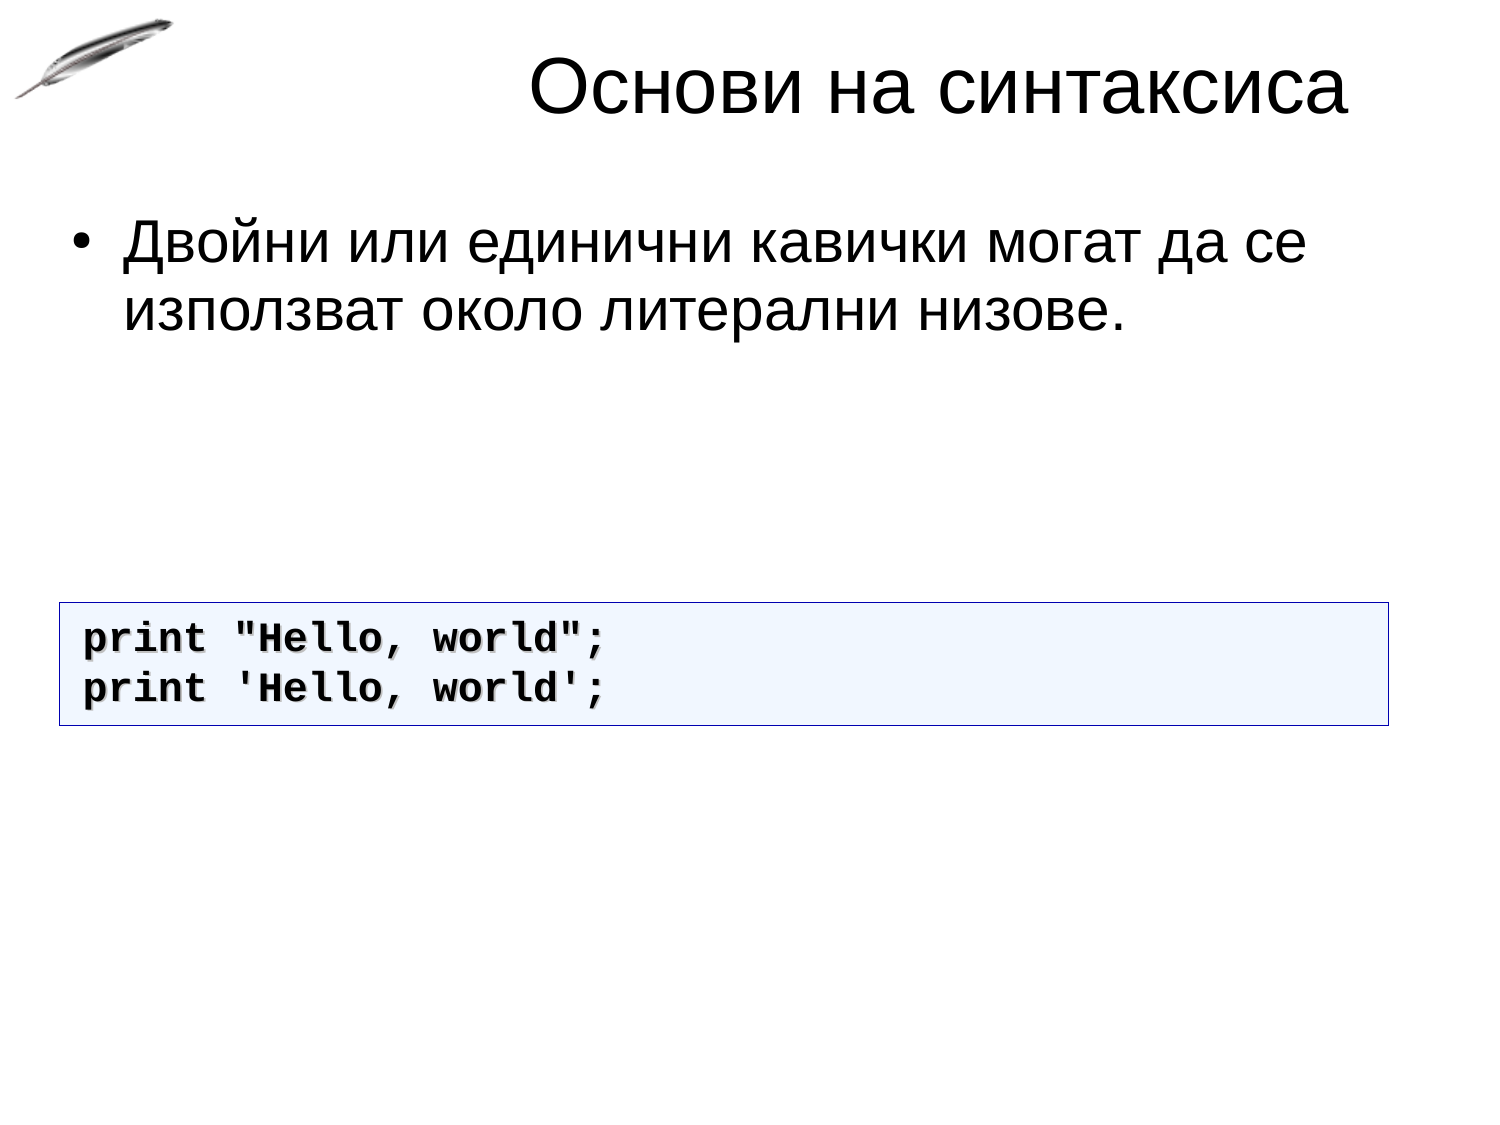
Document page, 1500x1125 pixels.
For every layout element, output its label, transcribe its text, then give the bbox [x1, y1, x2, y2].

title Основи на синтаксиса [419, 0, 1459, 176]
list Двойни или единични кавички могат да се използват около литерални низове. [53, 207, 1447, 1084]
picture [11, 17, 179, 101]
text_box print "Hello, world"; print 'Hello, world'; [59, 602, 1388, 726]
